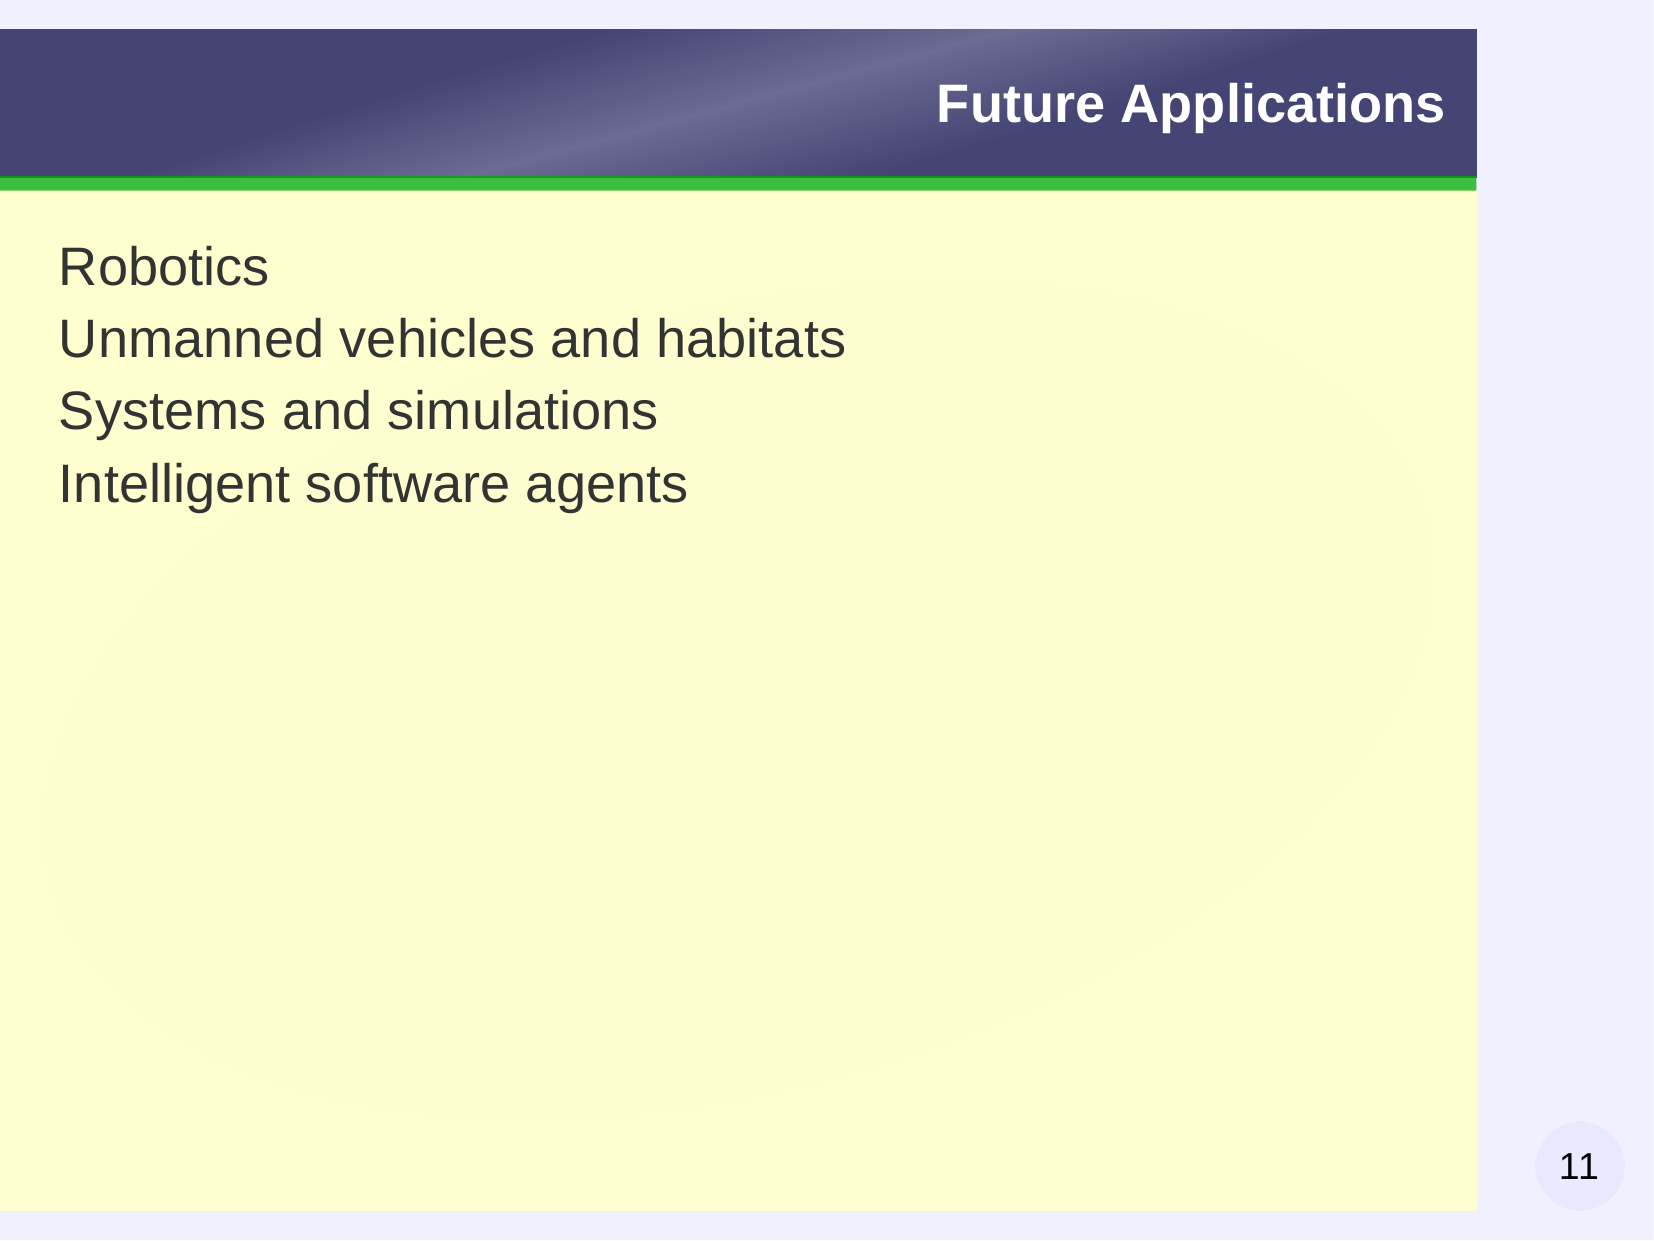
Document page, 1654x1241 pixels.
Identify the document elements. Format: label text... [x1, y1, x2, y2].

list Robotics Unmanned vehicles and habitats Systems and simulations Intelligent software agents [59, 236, 1418, 1182]
title Future Applications [29, 59, 1447, 148]
